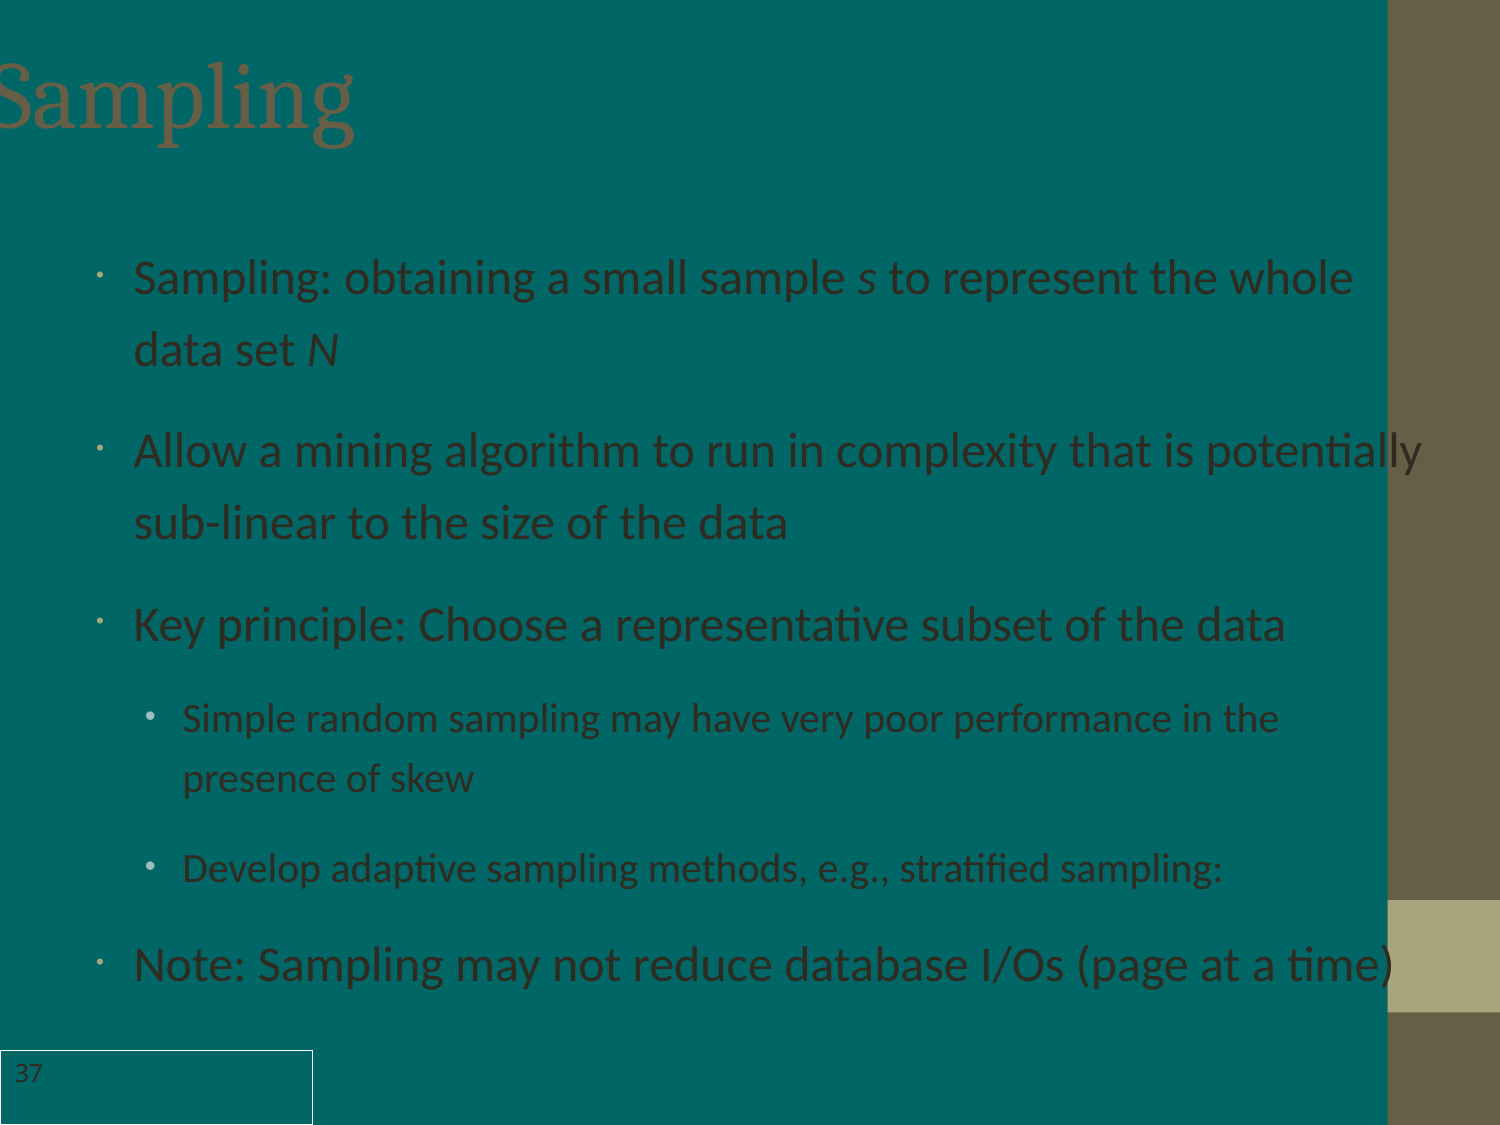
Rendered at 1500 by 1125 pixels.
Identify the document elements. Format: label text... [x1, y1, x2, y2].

list Sampling: obtaining a small sample s to represent the whole data set N Allow a mining algorithm to run in complexity that is potentially sub-linear to the size of the data Key principle: Choose a representative subset of the data Simple random sampling may have very poor performance in the presence of skew Develop adaptive sampling methods, e.g., stratified sampling: Note: Sampling may not reduce database I/Os (page at a time) [62, 224, 1450, 1075]
title Sampling [0, 24, 1500, 150]
slide_number <number> [0, 1050, 313, 1125]
